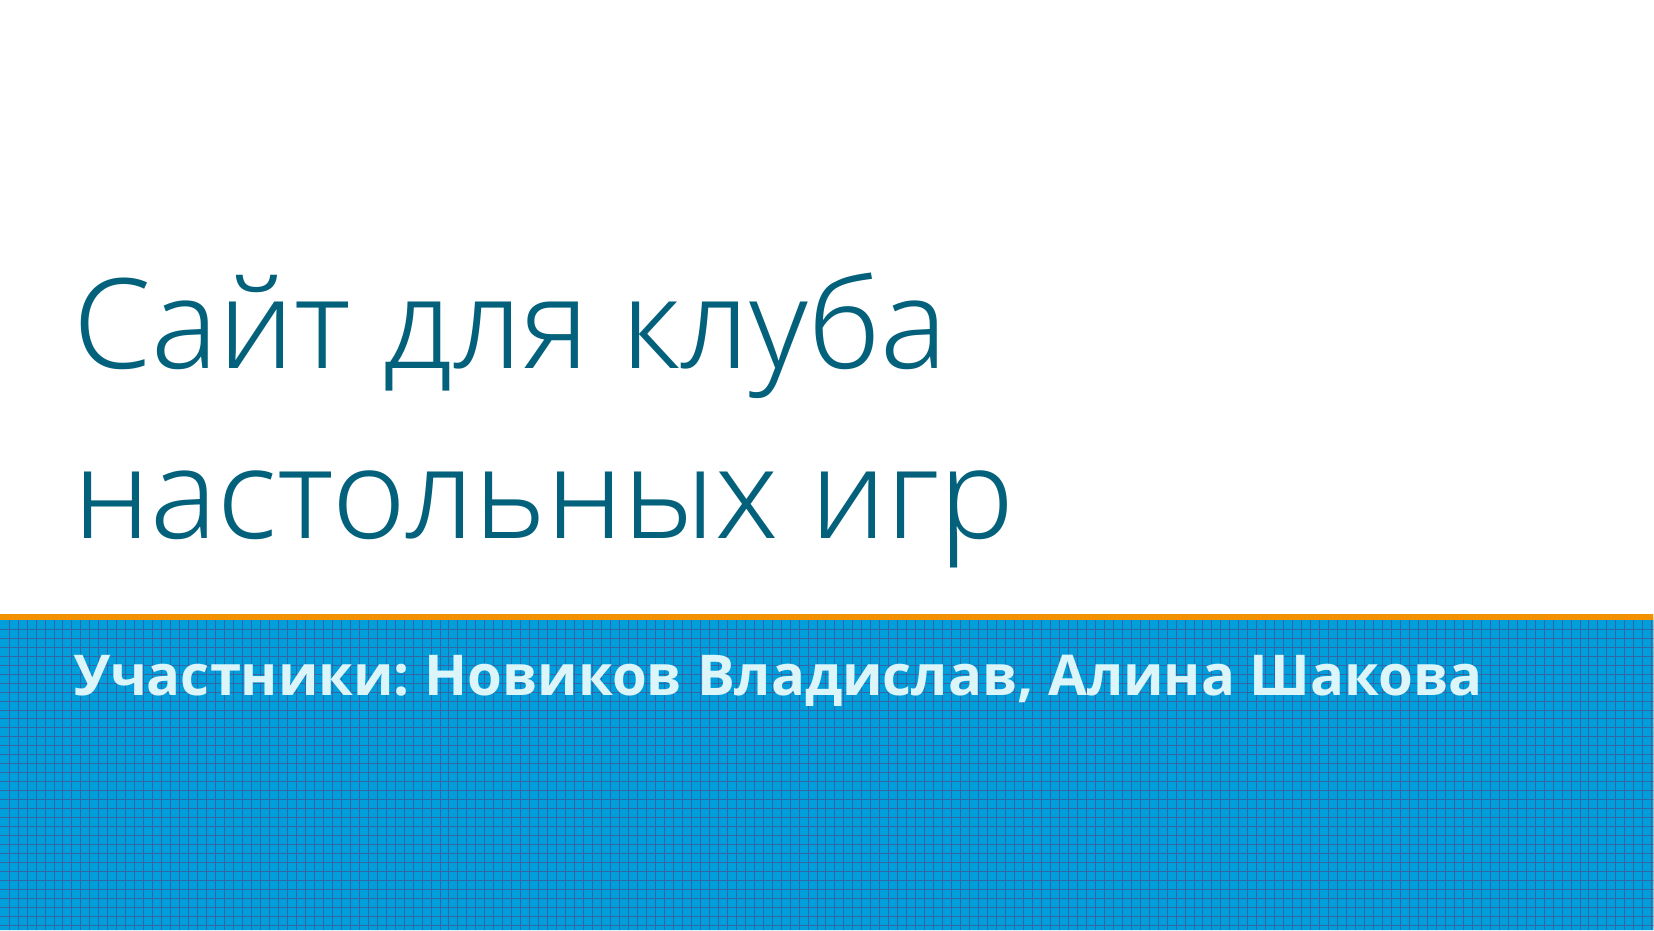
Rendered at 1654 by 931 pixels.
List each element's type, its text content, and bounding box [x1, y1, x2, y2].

title Сайт для клуба настольных игр [73, 44, 1551, 576]
subtitle Участники: Новиков Владислав, Алина Шакова [73, 634, 1551, 827]
